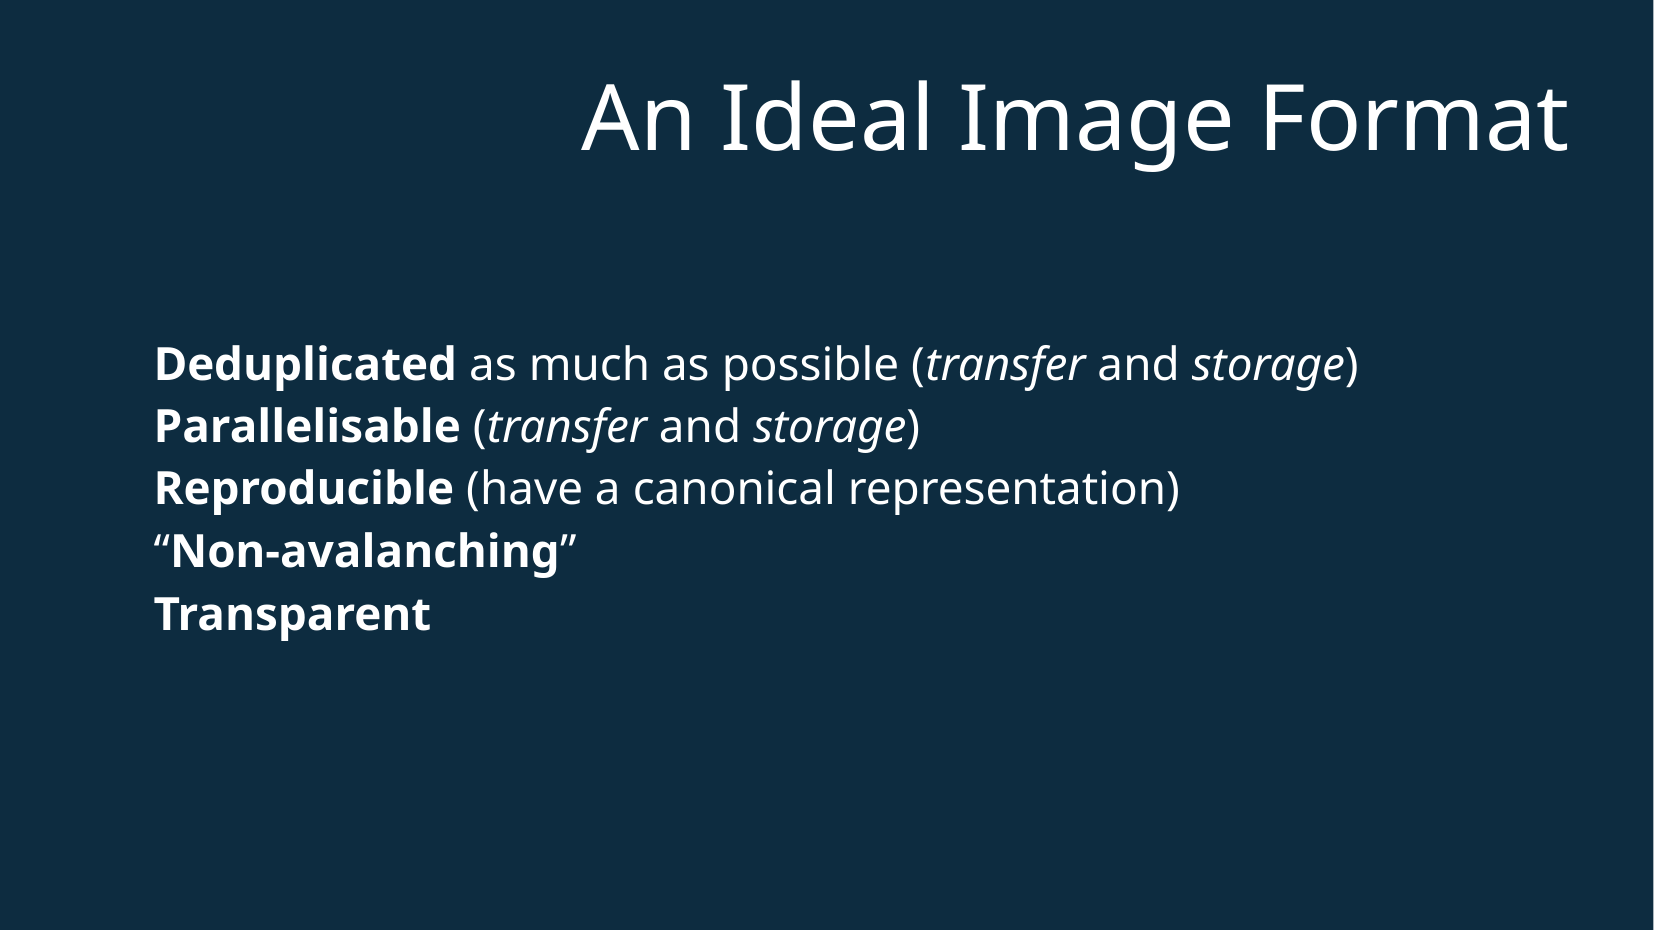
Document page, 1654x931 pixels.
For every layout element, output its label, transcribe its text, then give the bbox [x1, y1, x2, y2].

title An Ideal Image Format [82, 37, 1571, 193]
list Deduplicated as much as possible (transfer and storage) Parallelisable (transfer and storage) Reproducible (have a canonical representation) “Non-avalanching” Transparent [82, 217, 1571, 758]
